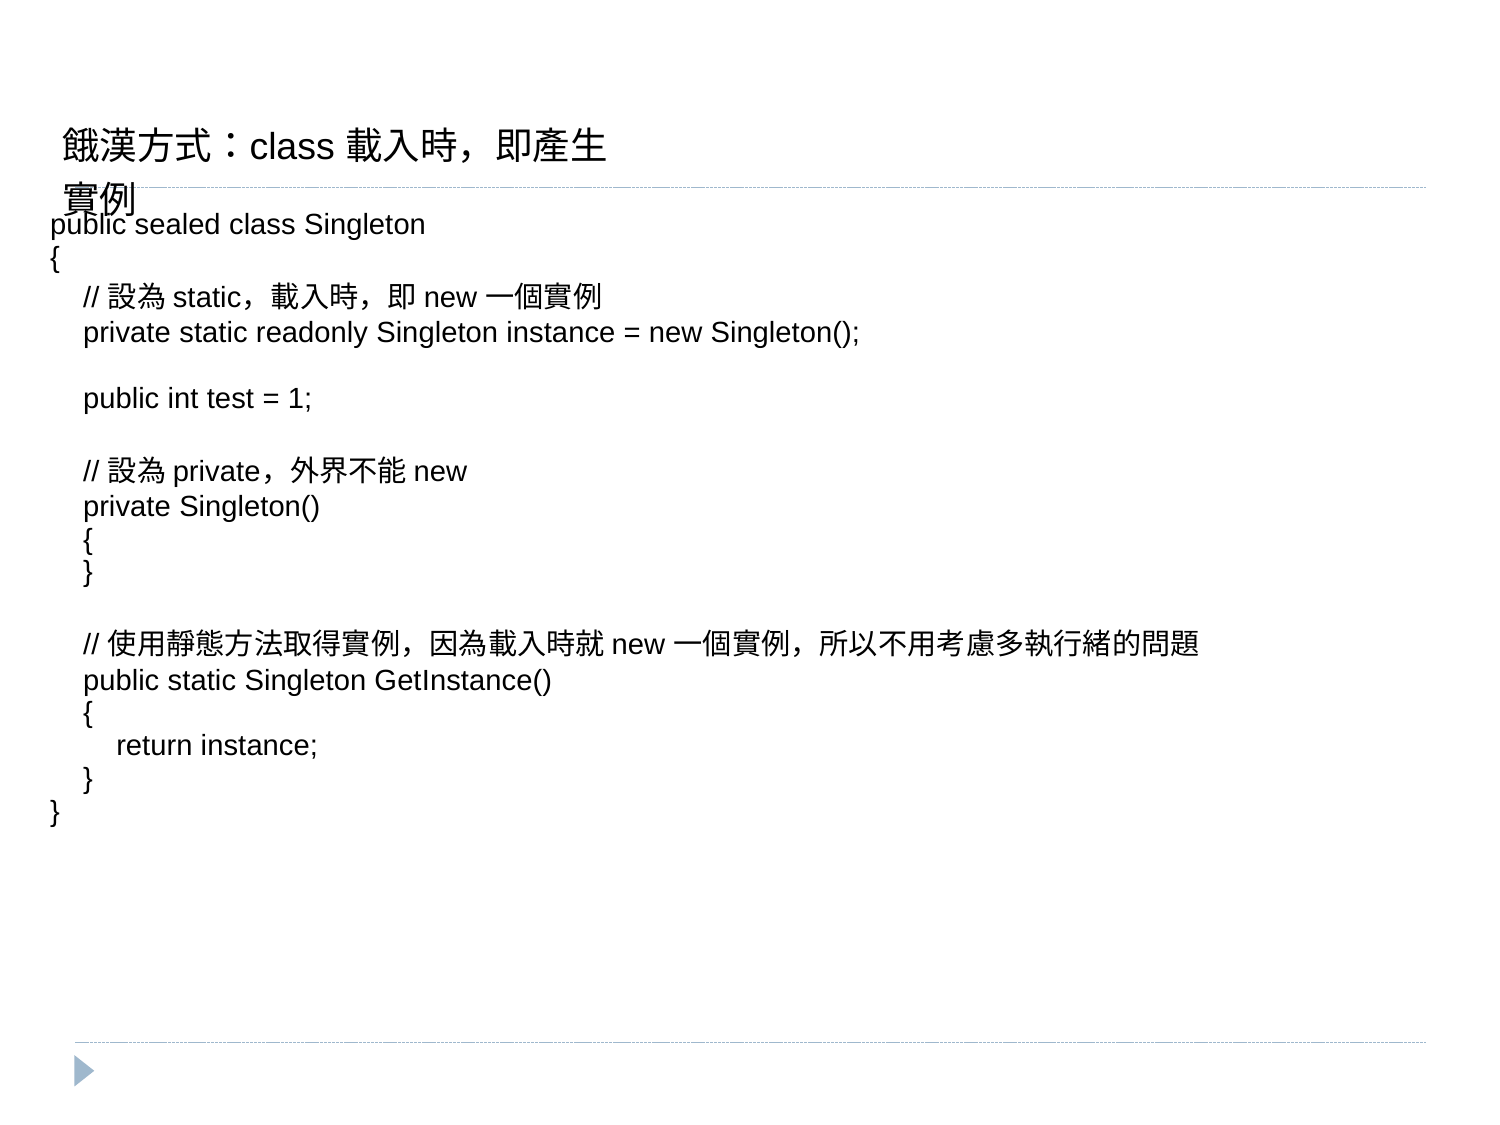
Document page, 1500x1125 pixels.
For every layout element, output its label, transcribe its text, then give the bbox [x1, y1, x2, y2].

text_box public sealed class Singleton { // 設為 static，載入時，即 new 一個實例 private static readonly Singleton instance = new Singleton(); public int test = 1; // 設為 private，外界不能 new private Singleton() { } // 使用靜態方法取得實例，因為載入時就 new 一個實例，所以不用考慮多執行緒的問題 public static Singleton GetInstance() { return instance; } } [35, 200, 1300, 942]
text_box 餓漢方式：class 載入時，即產生實例 [47, 108, 658, 166]
